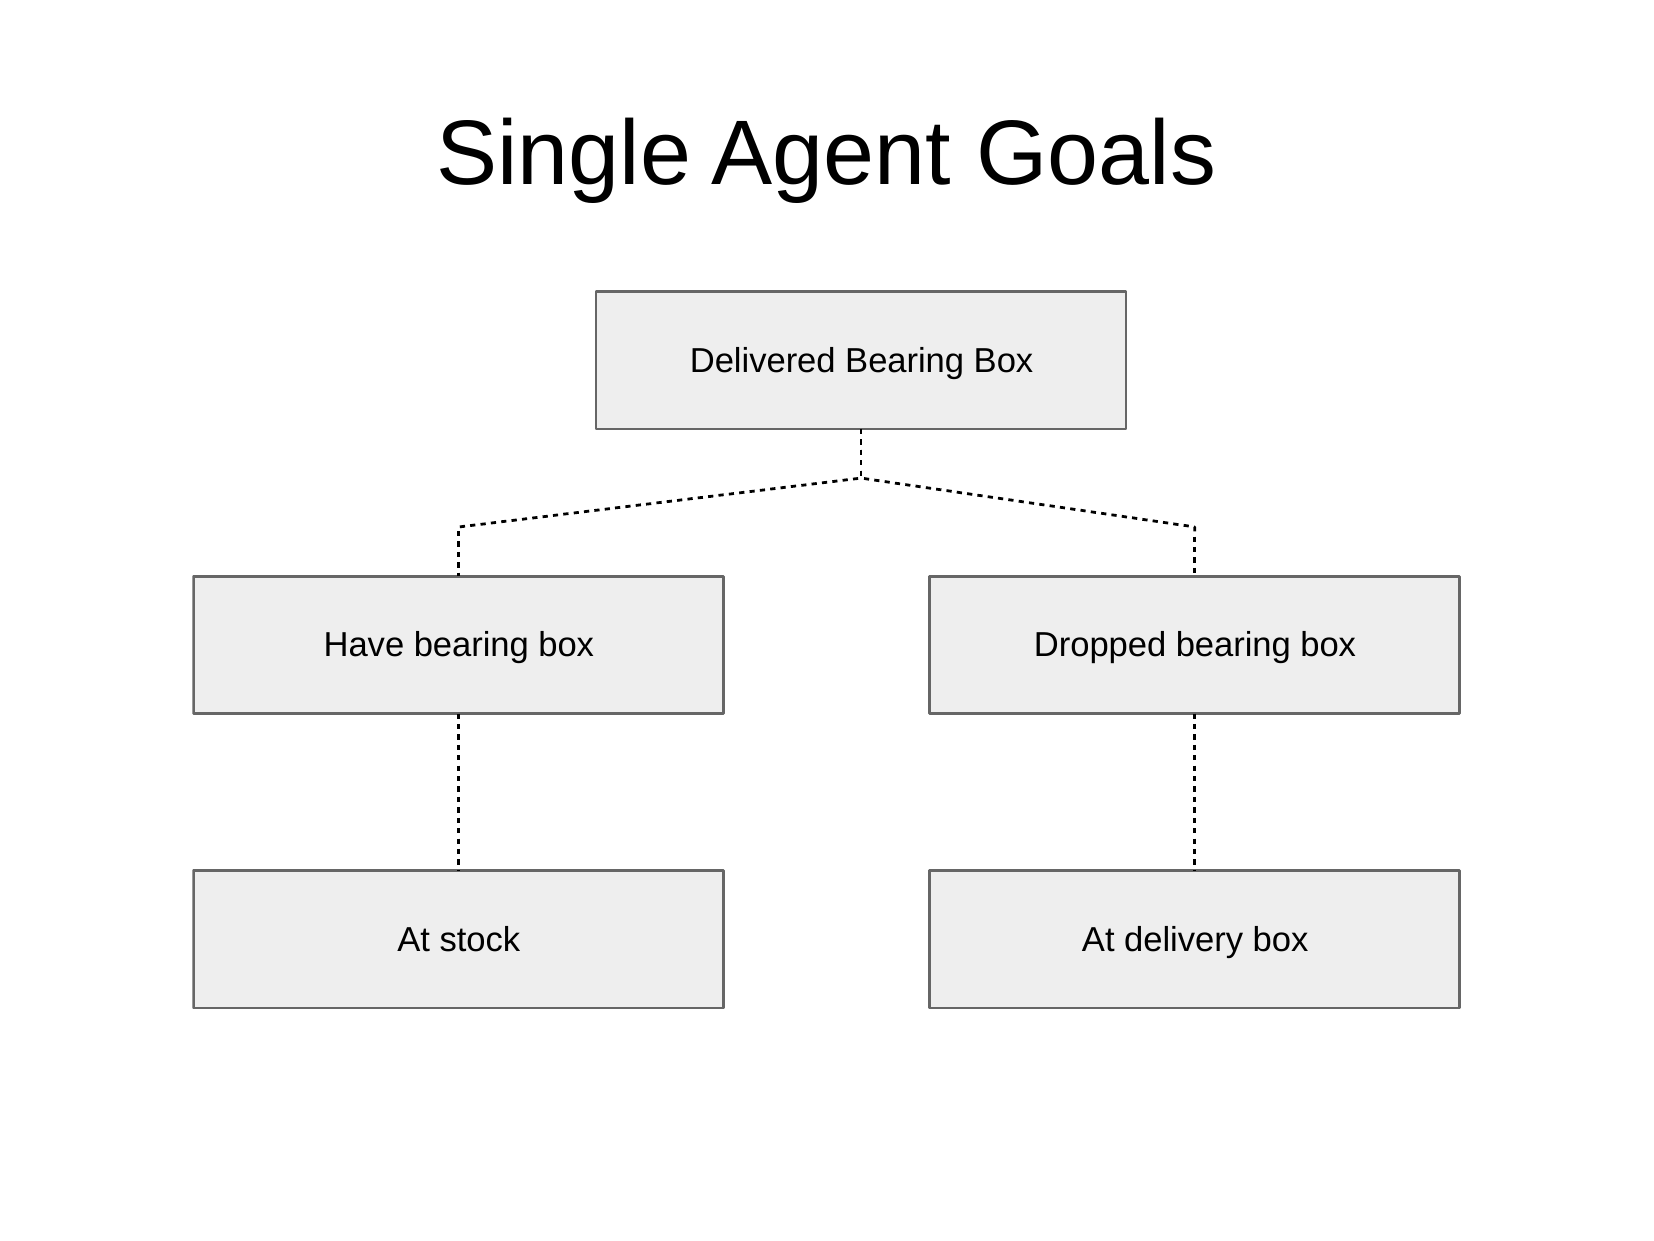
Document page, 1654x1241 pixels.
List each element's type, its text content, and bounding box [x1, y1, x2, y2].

title Single Agent Goals [82, 49, 1571, 257]
picture [192, 290, 1462, 1010]
